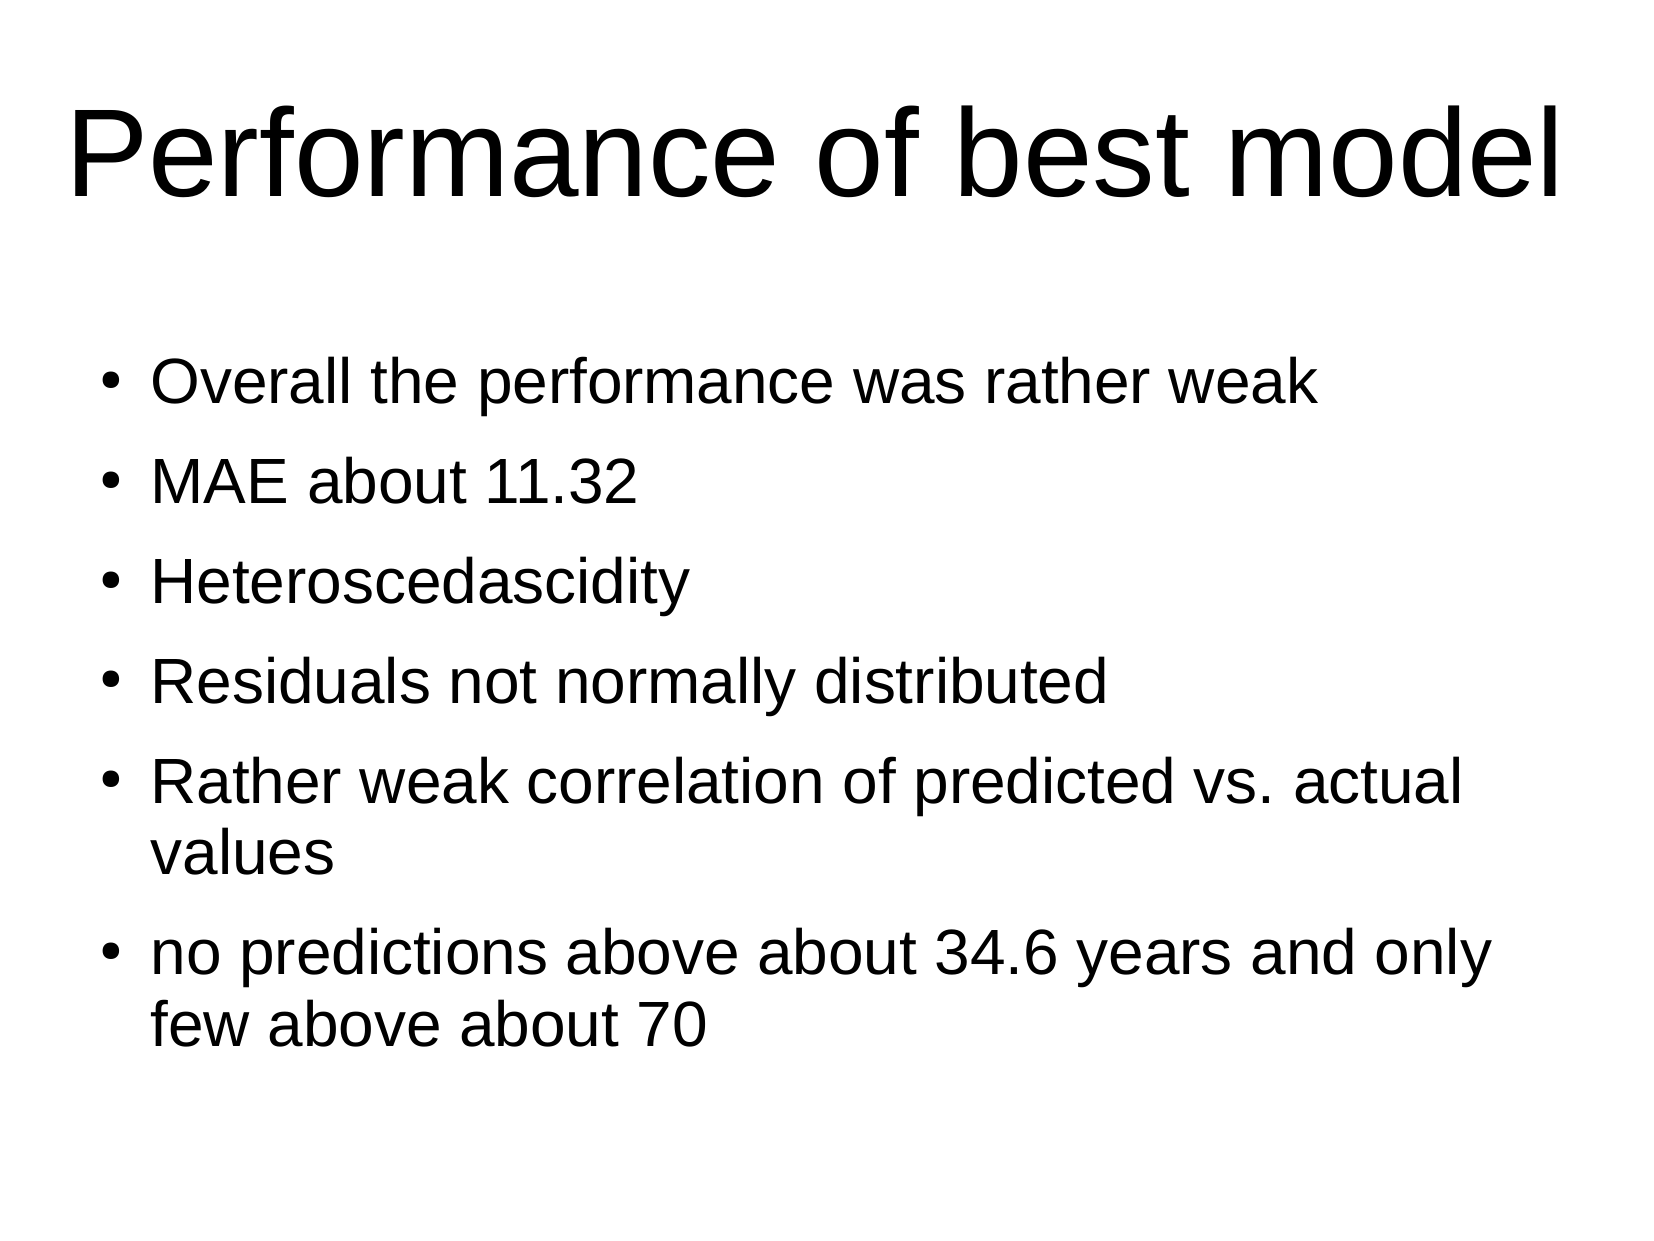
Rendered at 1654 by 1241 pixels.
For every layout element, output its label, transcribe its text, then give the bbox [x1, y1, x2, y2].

title Performance of best model [30, 13, 1601, 293]
list Overall the performance was rather weak MAE about 11.32 Heteroscedascidity Residuals not normally distributed Rather weak correlation of predicted vs. actual values no predictions above about 34.6 years and only few above about 70 [82, 345, 1571, 1066]
